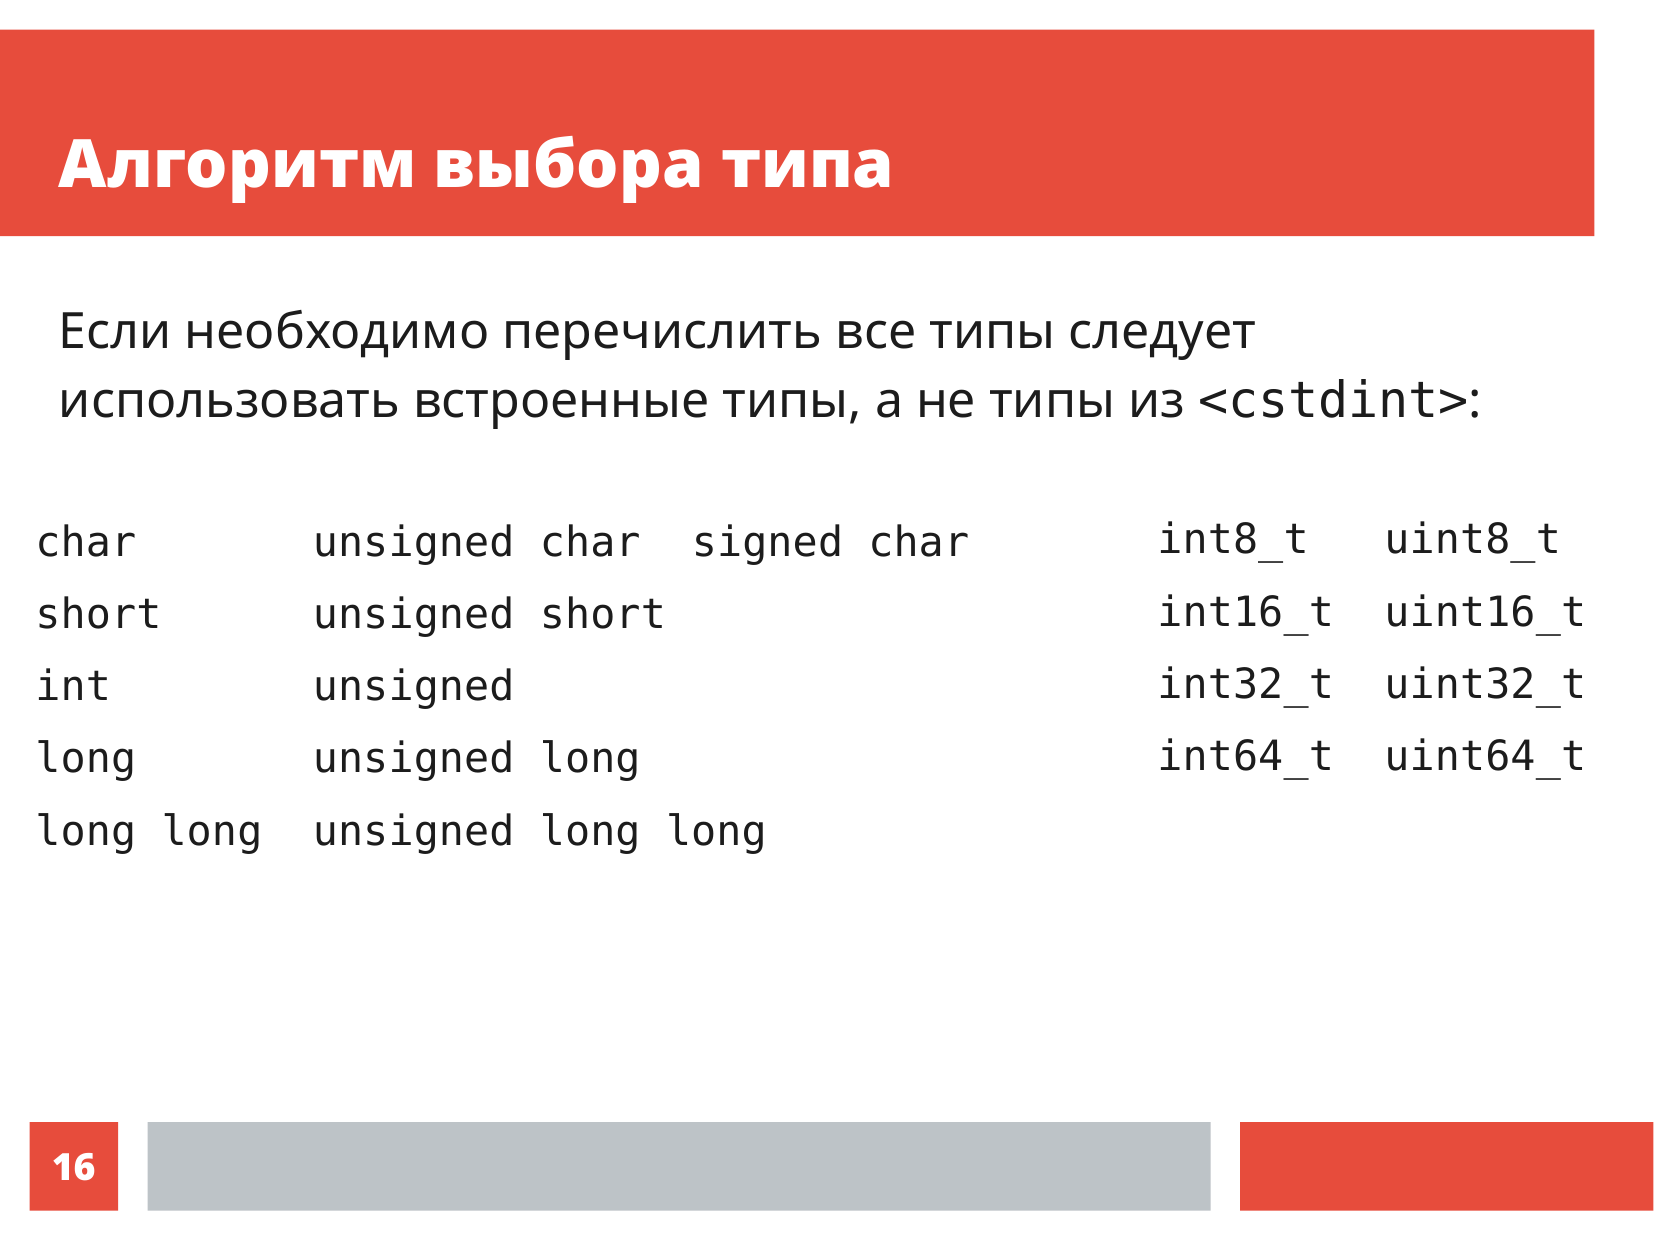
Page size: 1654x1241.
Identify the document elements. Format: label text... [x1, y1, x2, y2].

list char unsigned char signed char short unsigned short int unsigned long unsigned long long long unsigned long long [35, 425, 1111, 1028]
list int8_t uint8_t int16_t uint16_t int32_t uint32_t int64_t uint64_t [1157, 442, 1654, 922]
title Алгоритм выбора типа [59, 59, 1595, 207]
list Если необходимо перечислить все типы следует использовать встроенные типы, а не типы из <cstdint>: [59, 295, 1607, 591]
